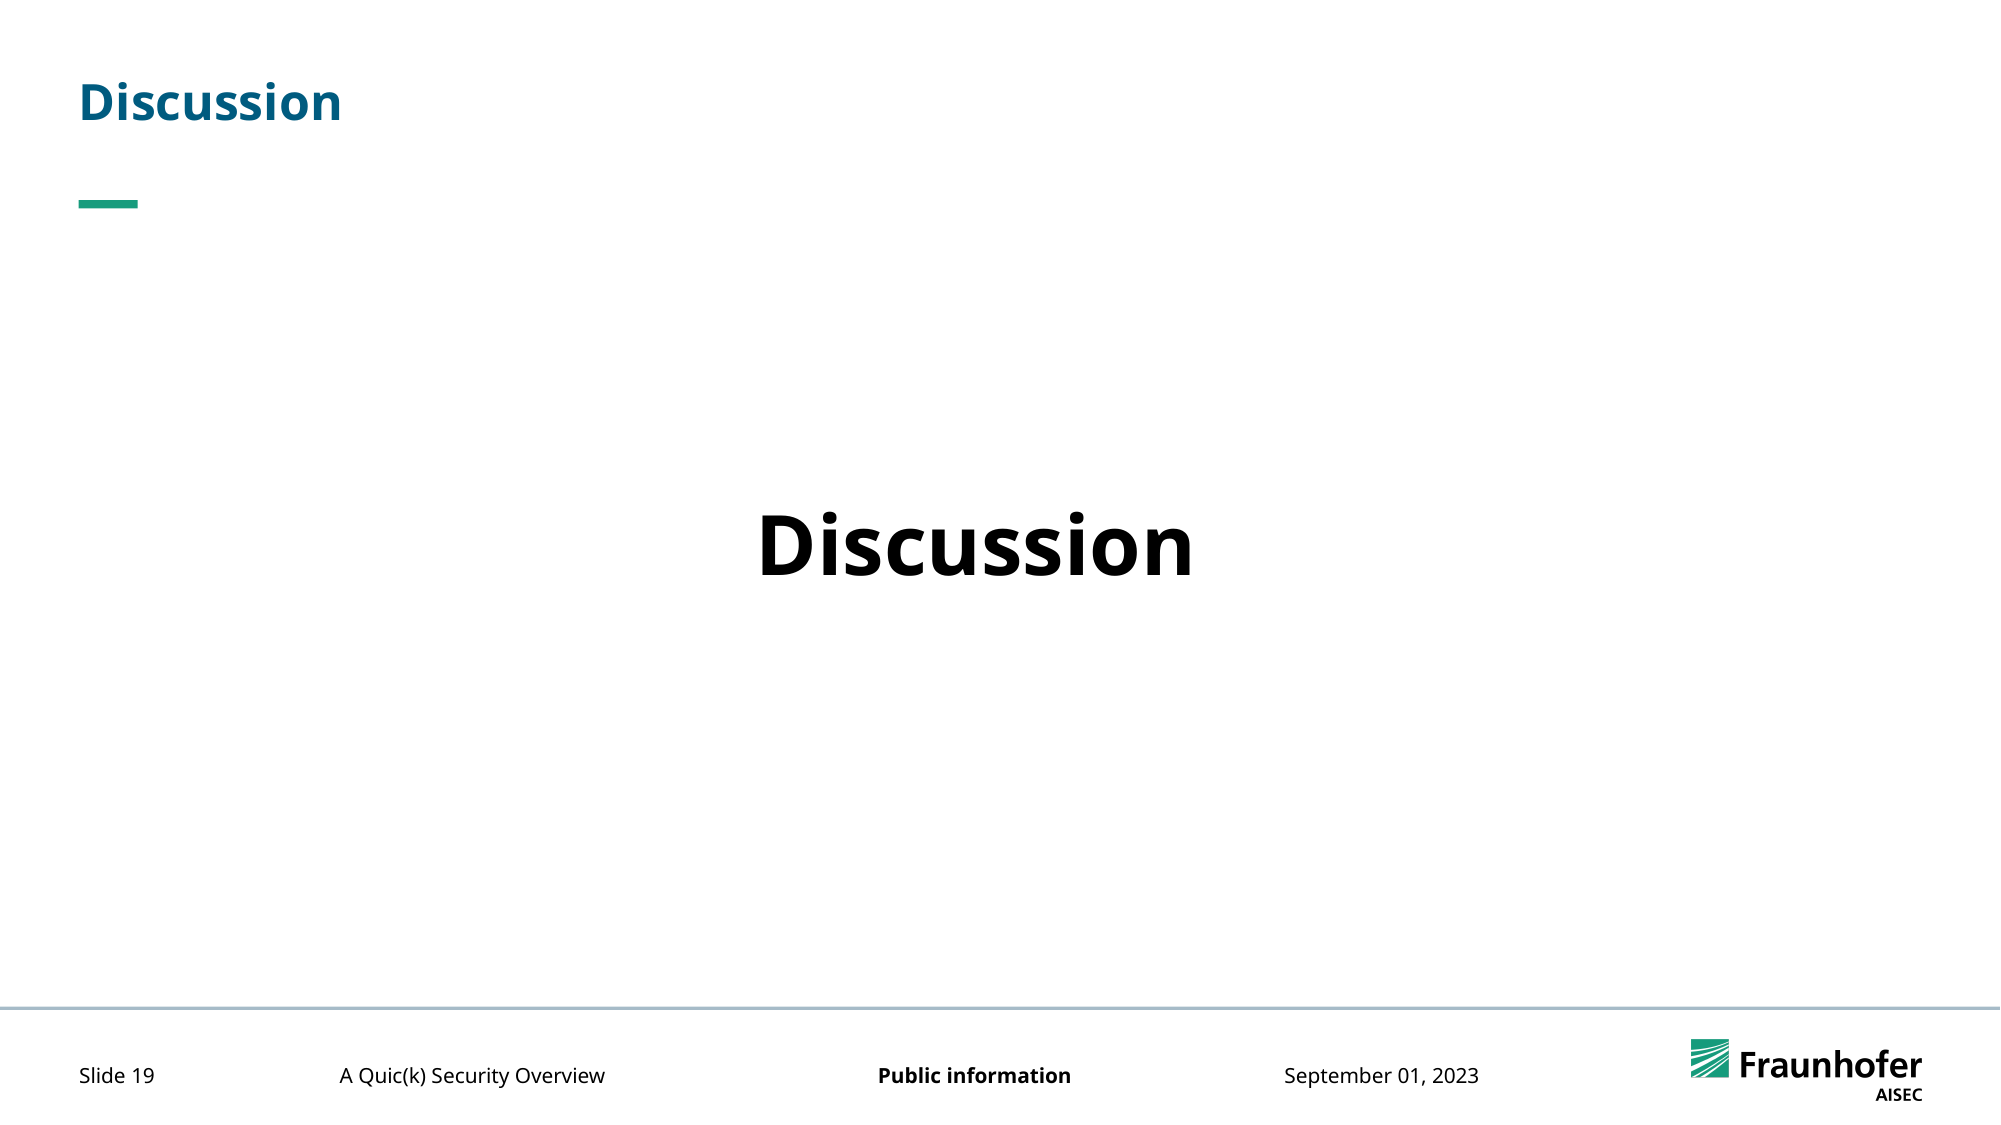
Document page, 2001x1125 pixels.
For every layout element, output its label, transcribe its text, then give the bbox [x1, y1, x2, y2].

title Discussion [78, 64, 1922, 128]
list Discussion [708, 482, 1241, 591]
picture [1691, 1039, 1922, 1101]
